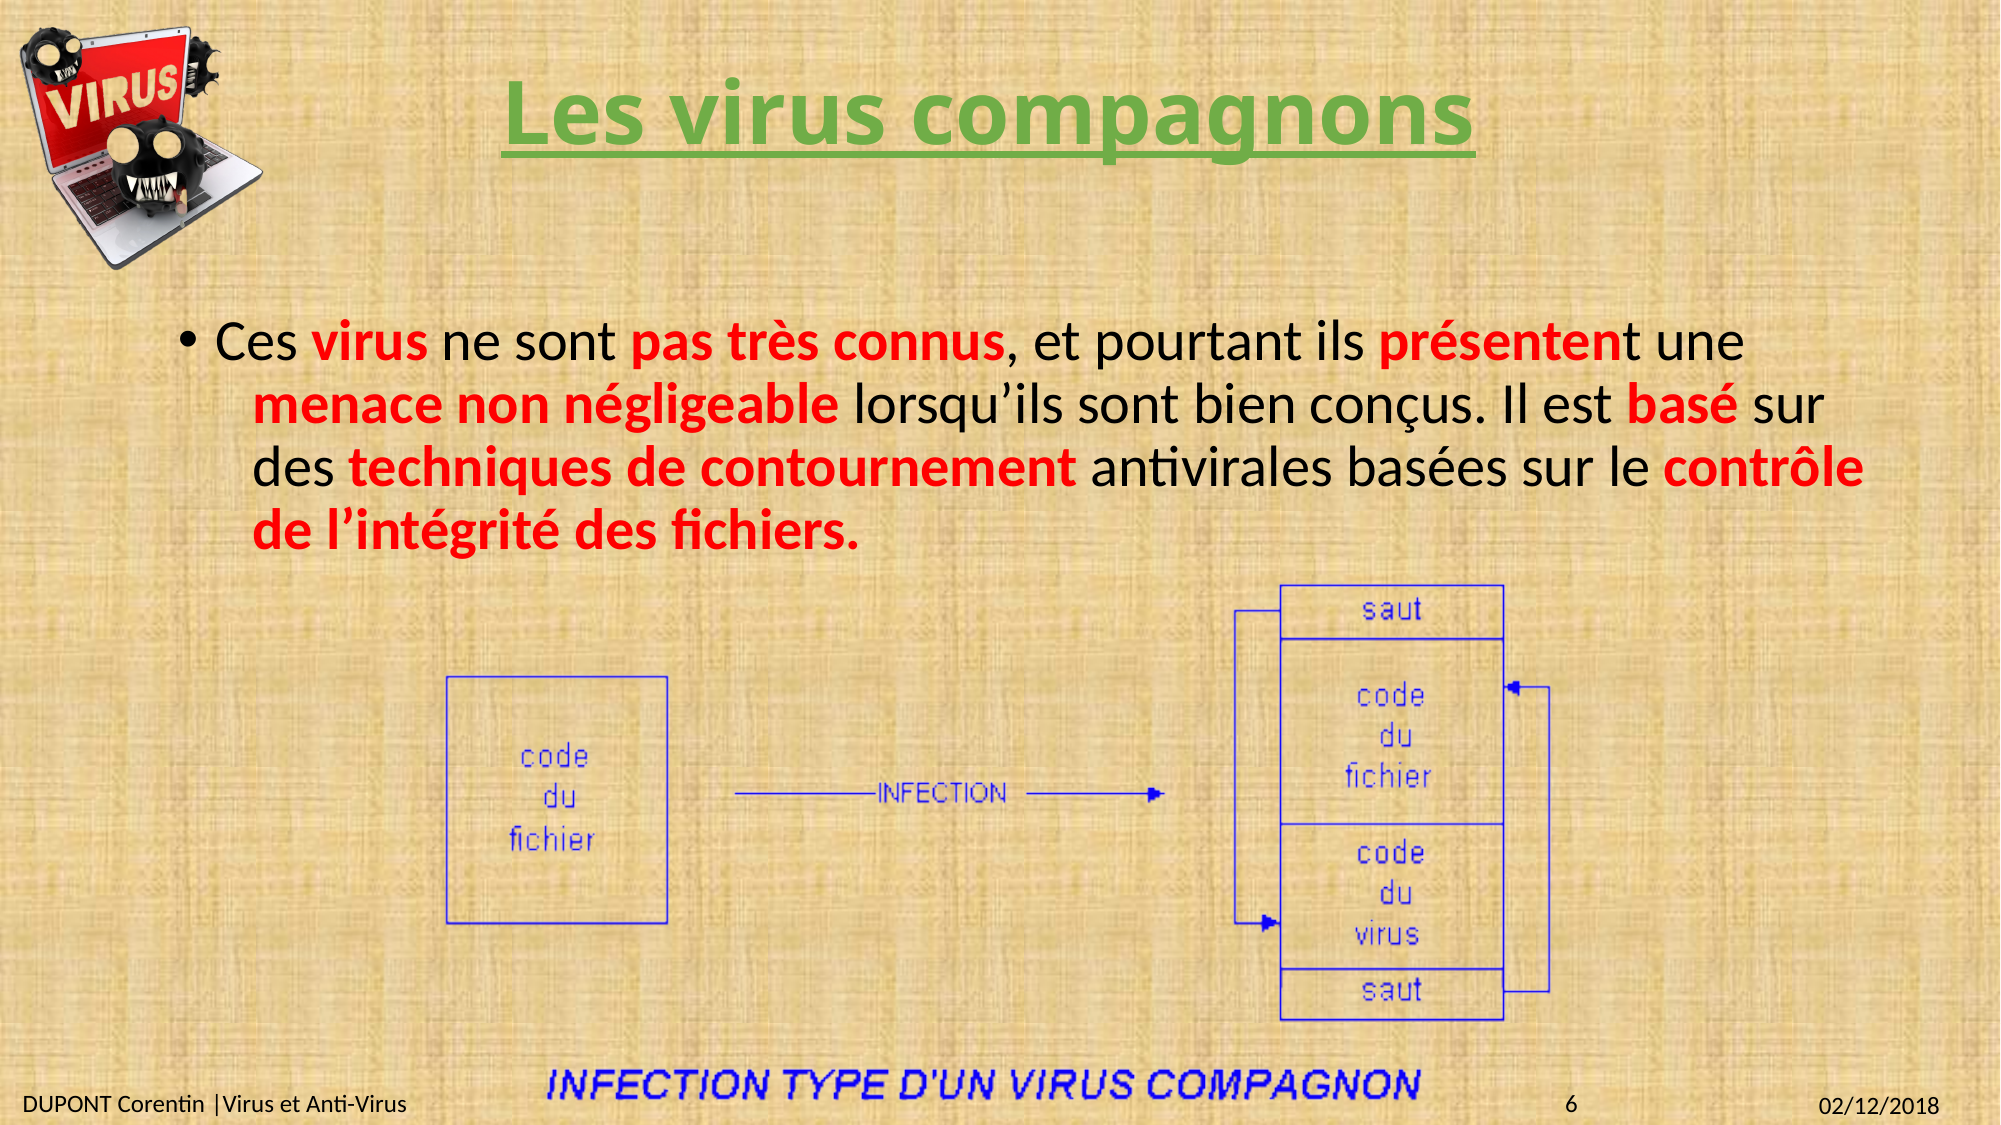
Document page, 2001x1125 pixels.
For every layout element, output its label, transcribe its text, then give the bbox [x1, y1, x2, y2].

text_box DUPONT Corentin |Virus et Anti-Virus [0, 1072, 553, 1125]
text_box 02/12/2018 [1803, 1074, 2000, 1125]
picture [0, 2, 431, 433]
picture [426, 562, 1574, 1113]
list Ces virus ne sont pas très connus, et pourtant ils présentent une menace non négligeable lorsqu’ils sont bien conçus. Il est basé sur des techniques de contournement antivirales basées sur le contrôle de l’intégrité des fichiers. [162, 303, 1888, 1017]
title Les virus compagnons [431, 59, 1863, 278]
text_box [1550, 1072, 2000, 1125]
